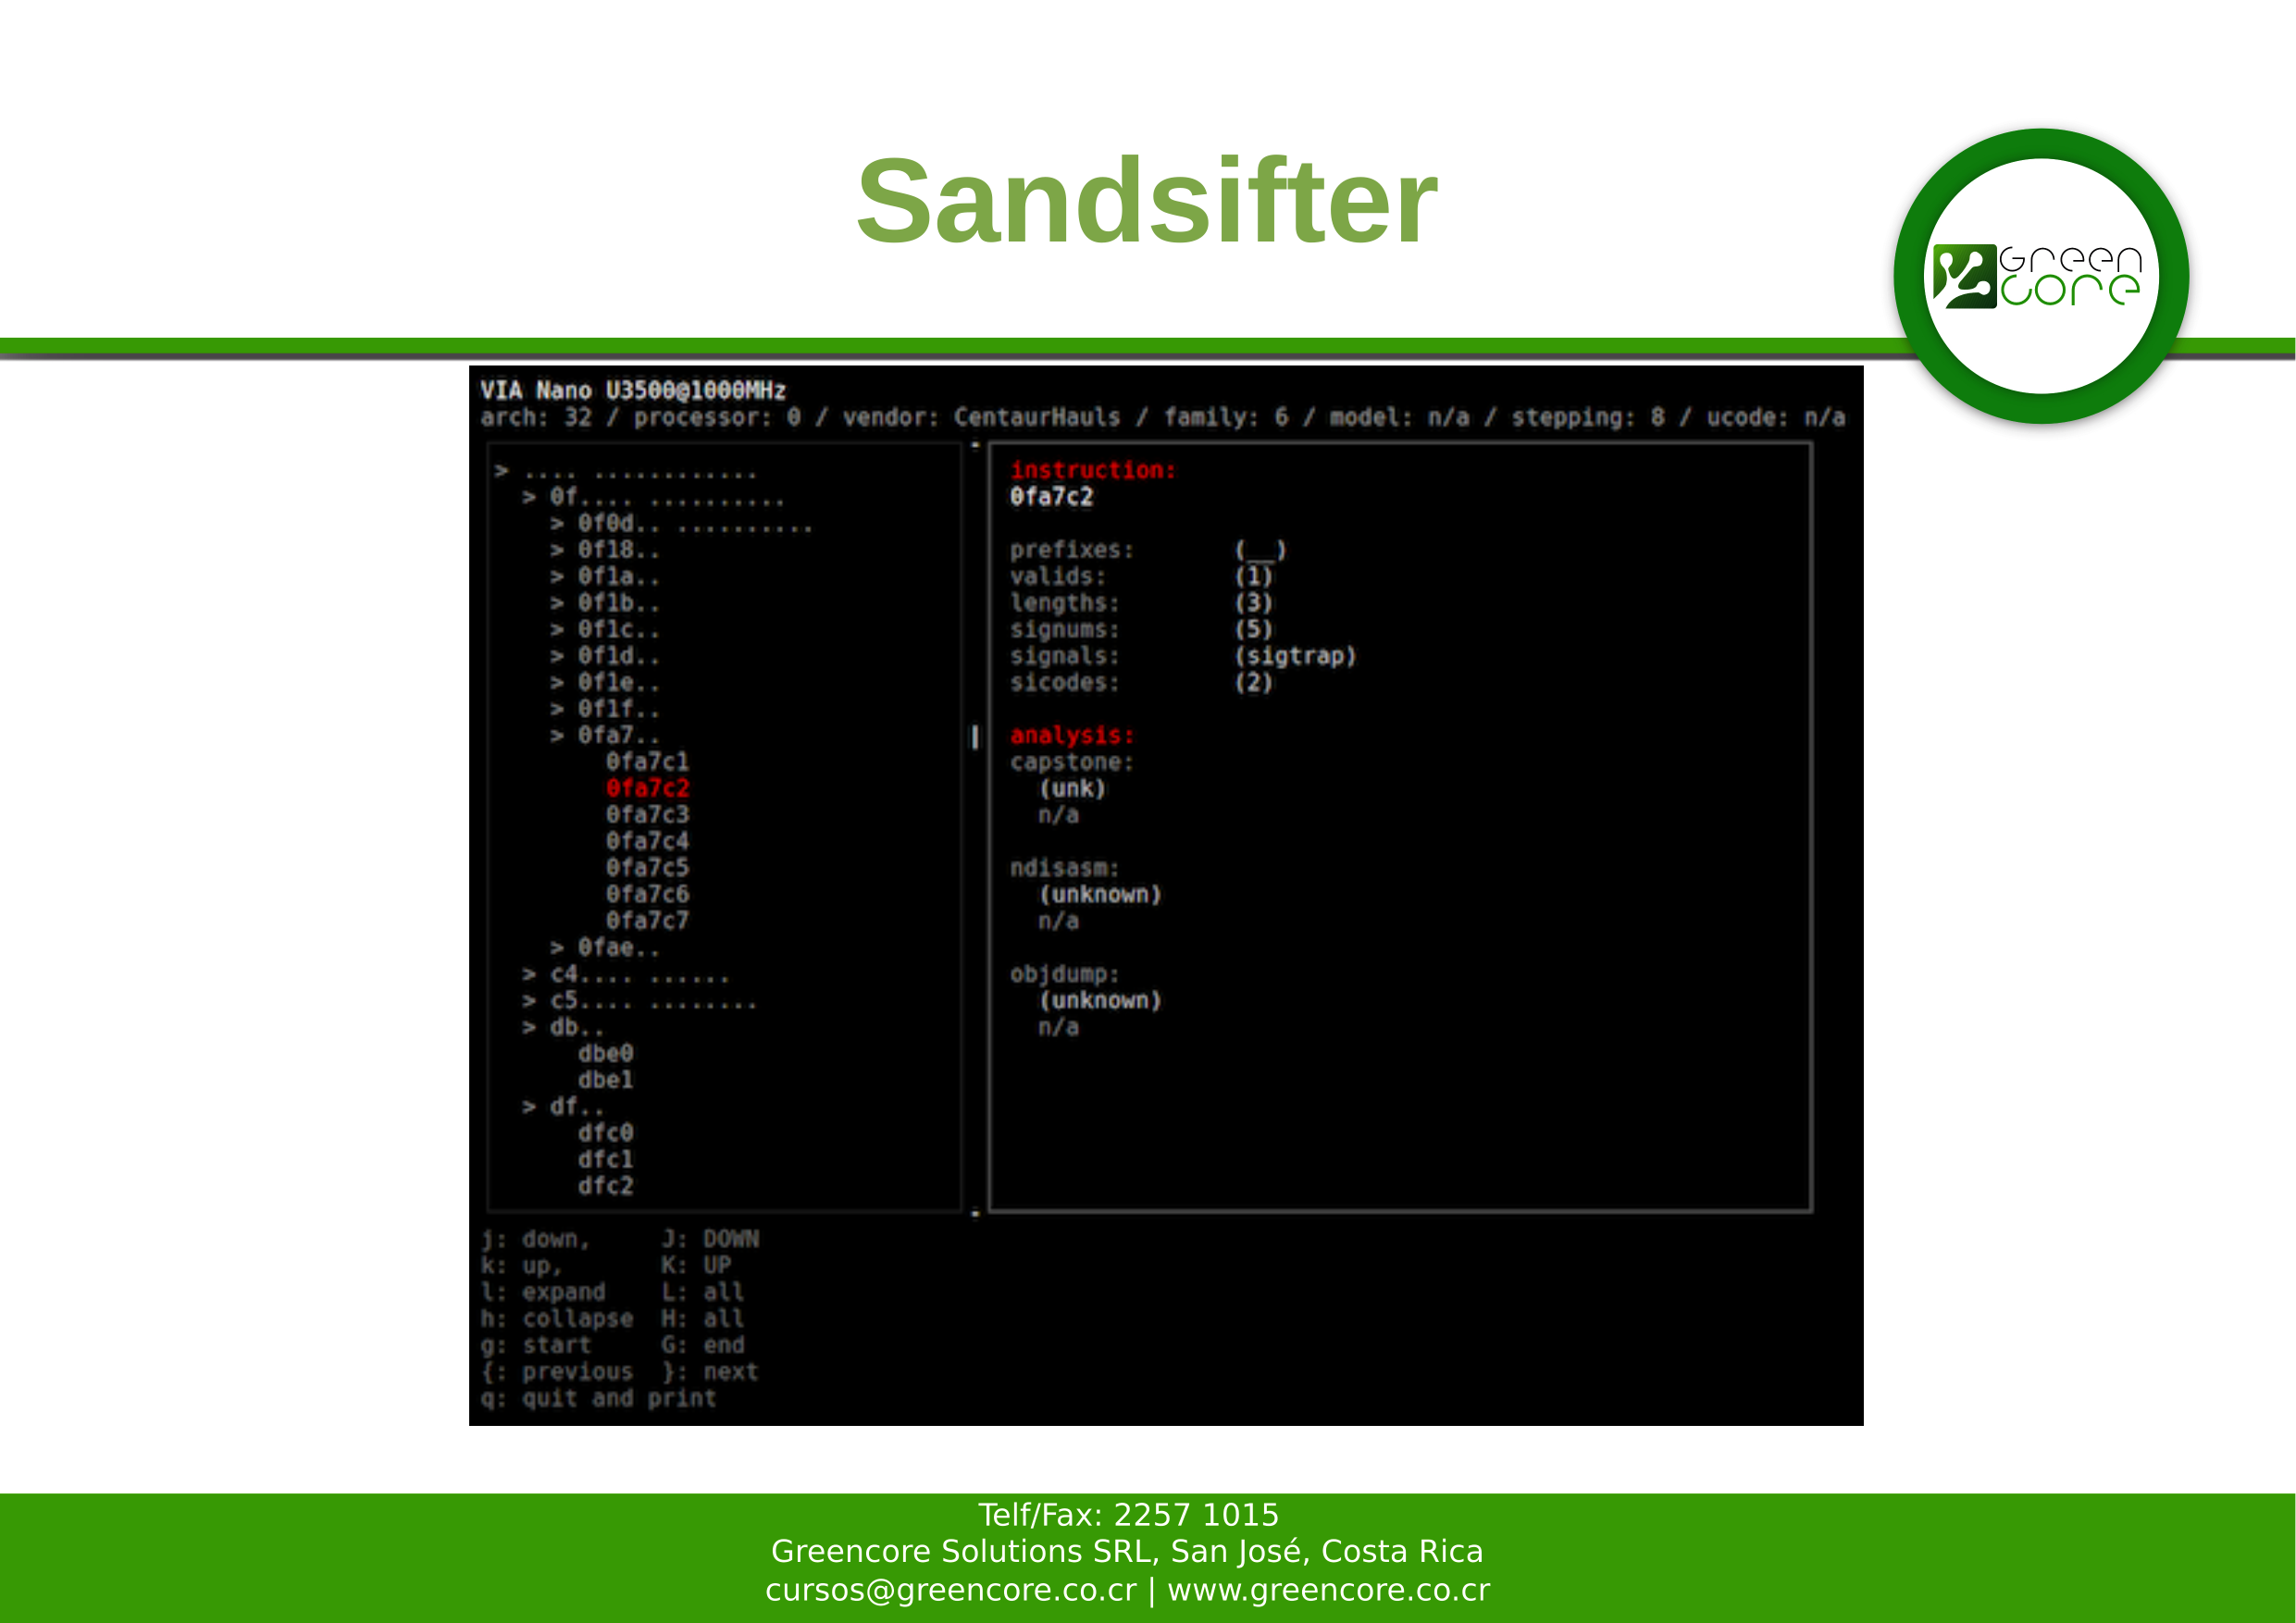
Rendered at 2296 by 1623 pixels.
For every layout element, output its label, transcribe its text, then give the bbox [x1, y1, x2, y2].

title Sandsifter [115, 64, 2181, 336]
picture [0, 0, 2296, 1623]
